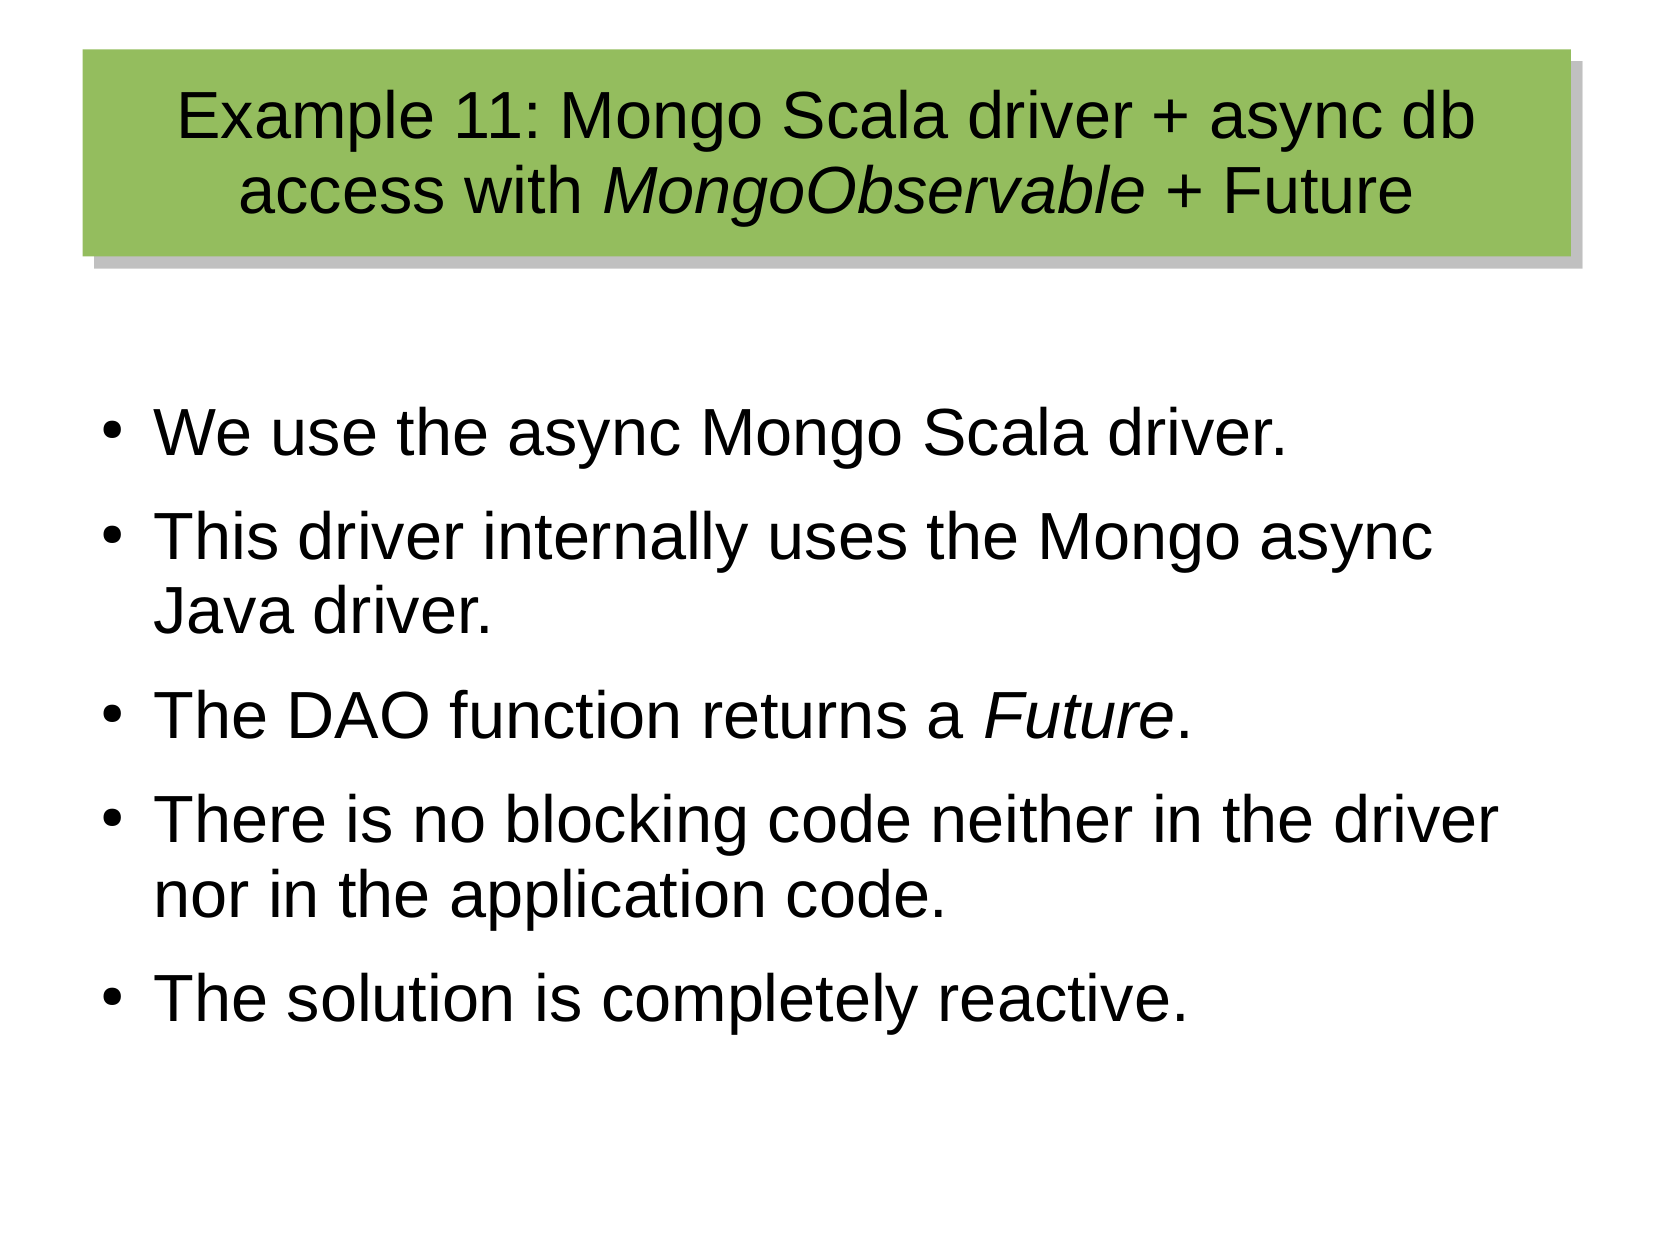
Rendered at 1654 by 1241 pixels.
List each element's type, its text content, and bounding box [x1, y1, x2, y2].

list We use the async Mongo Scala driver. This driver internally uses the Mongo async Java driver. The DAO function returns a Future. There is no blocking code neither in the driver nor in the application code. The solution is completely reactive. [82, 290, 1571, 1170]
title Example 11: Mongo Scala driver + async db access with MongoObservable + Future [82, 49, 1571, 257]
